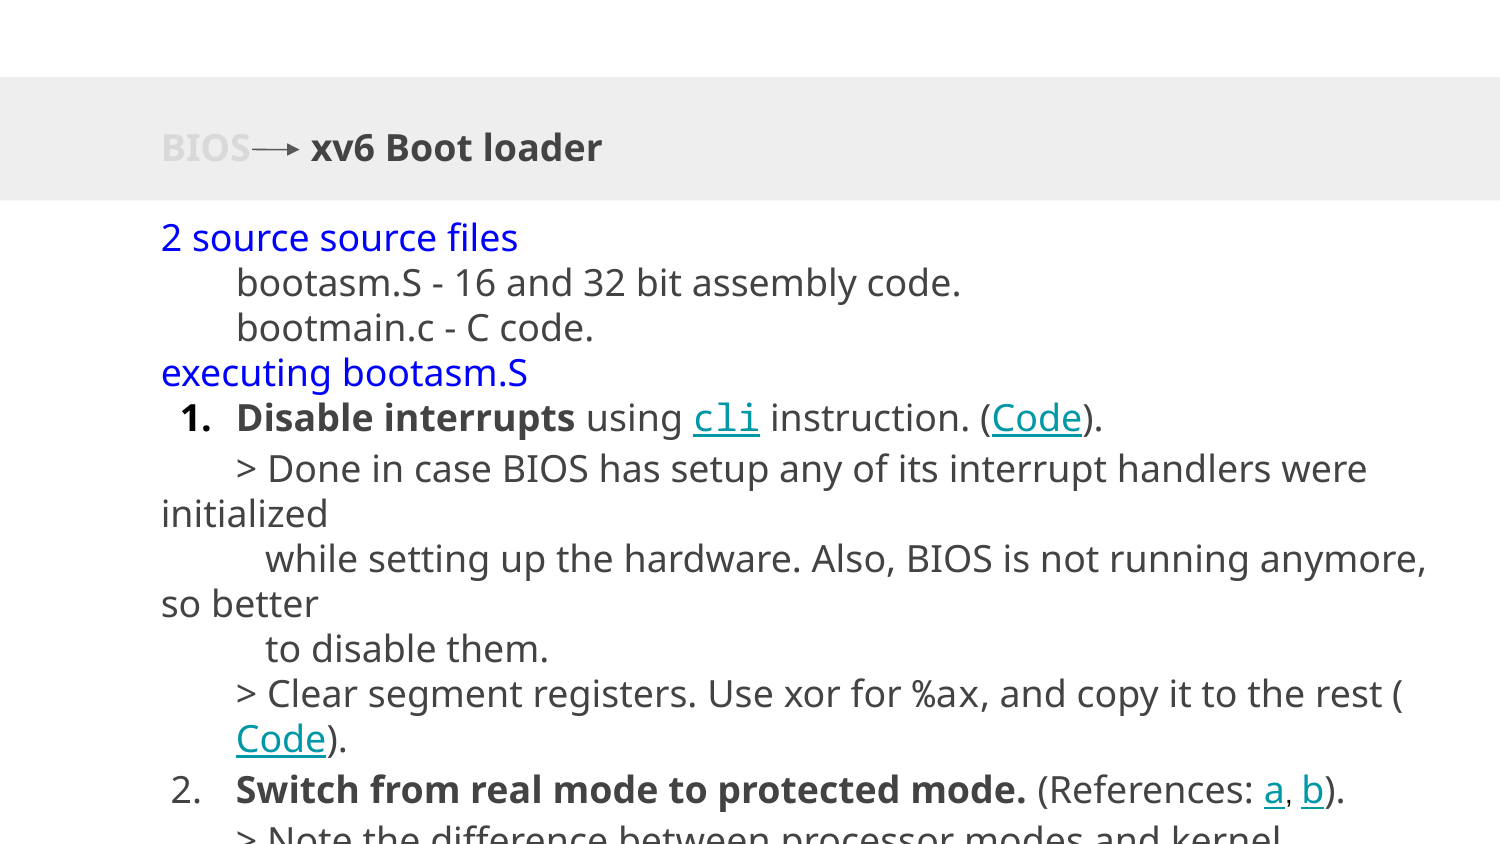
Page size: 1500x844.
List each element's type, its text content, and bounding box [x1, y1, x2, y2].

text_box BIOS xv6 Boot loader 2 source source files bootasm.S - 16 and 32 bit assembly code. bootmain.c - C code. executing bootasm.S Disable interrupts using cli instruction. (Code). > Done in case BIOS has setup any of its interrupt handlers were initialized while setting up the hardware. Also, BIOS is not running anymore, so better to disable them. > Clear segment registers. Use xor for %ax, and copy it to the rest (Code). 2. Switch from real mode to protected mode. (References: a, b). > Note the difference between processor modes and kernel privilege modes > We do the above switch to increase the size of the memory we can address. [145, 109, 1458, 844]
text_box [0, 77, 1500, 201]
